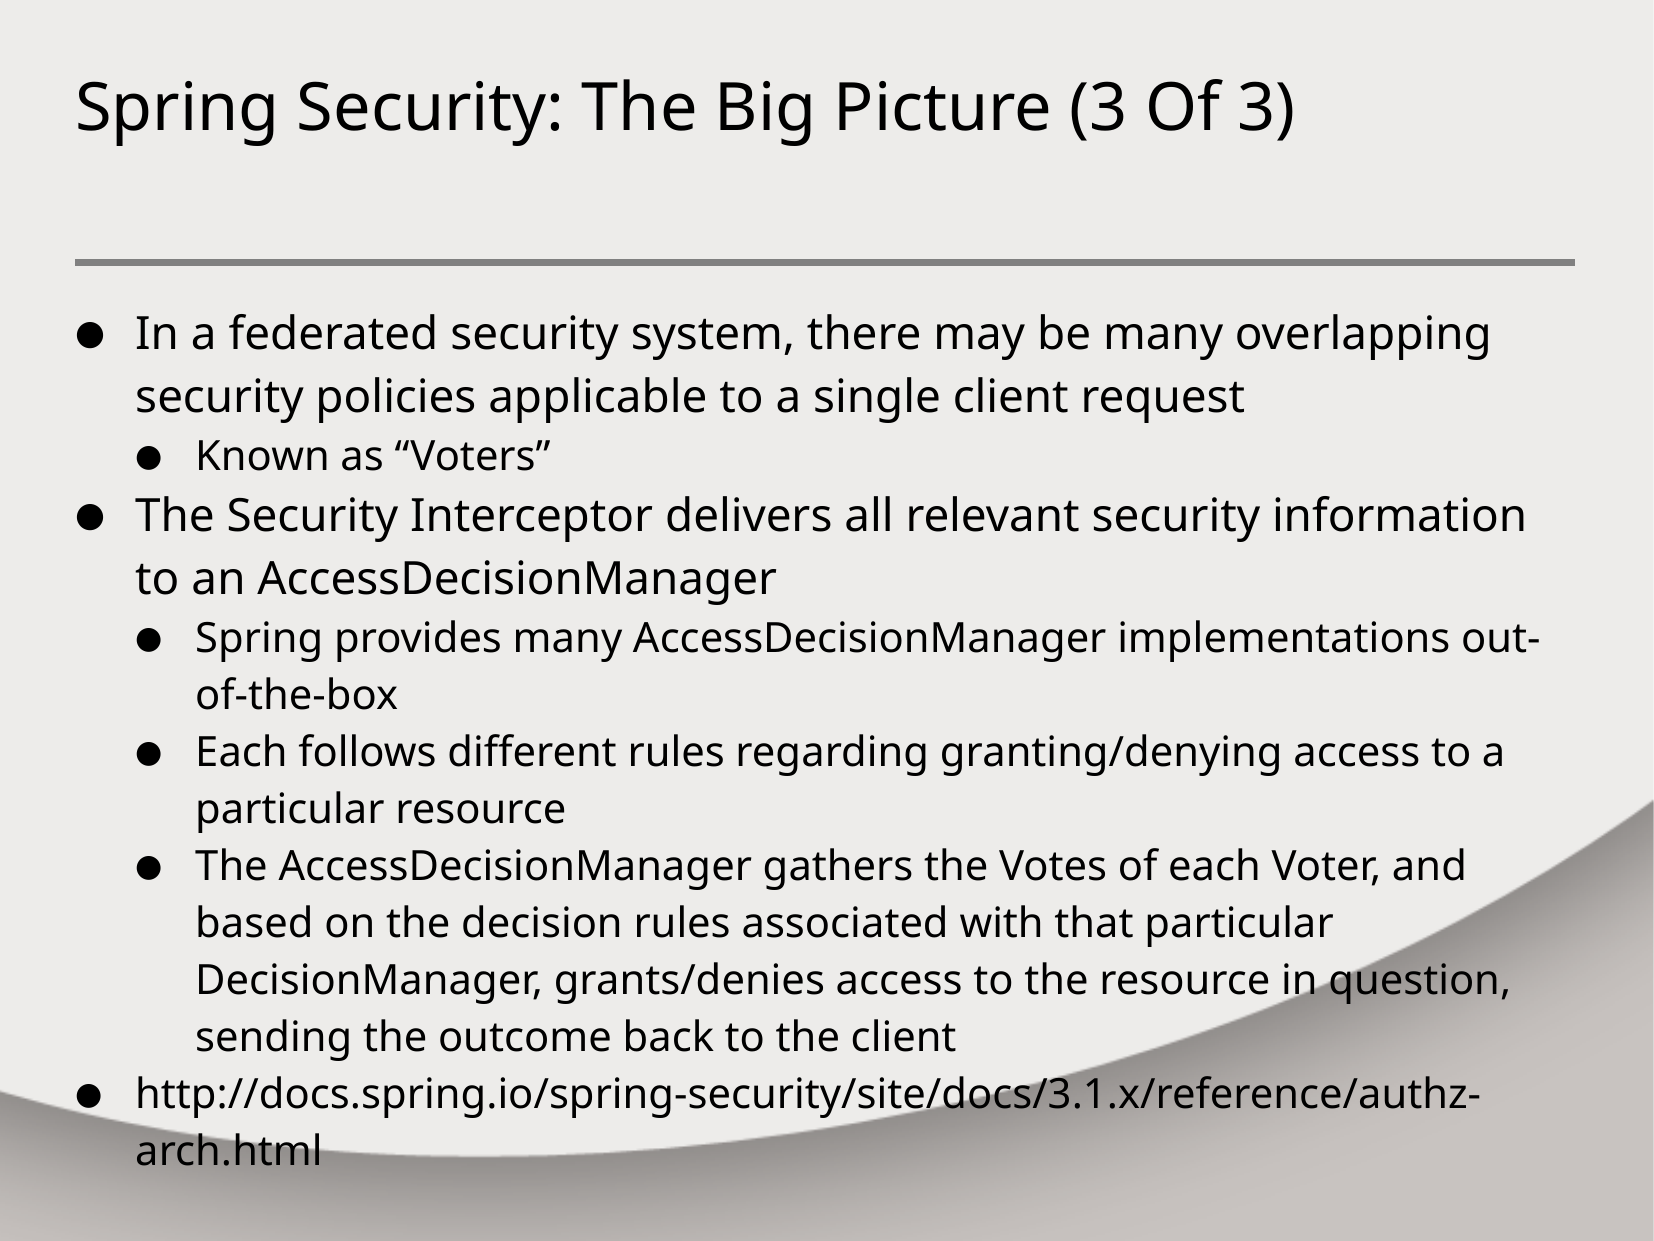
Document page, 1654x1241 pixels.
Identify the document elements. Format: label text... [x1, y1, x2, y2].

list In a federated security system, there may be many overlapping security policies applicable to a single client request Known as “Voters” The Security Interceptor delivers all relevant security information to an AccessDecisionManager Spring provides many AccessDecisionManager implementations out-of-the-box Each follows different rules regarding granting/denying access to a particular resource The AccessDecisionManager gathers the Votes of each Voter, and based on the decision rules associated with that particular DecisionManager, grants/denies access to the resource in question, sending the outcome back to the client http://docs.spring.io/spring-security/site/docs/3.1.x/reference/authz-arch.html [75, 300, 1576, 1163]
title Spring Security: The Big Picture (3 Of 3) [75, 75, 1576, 226]
picture [0, 0, 1654, 1241]
